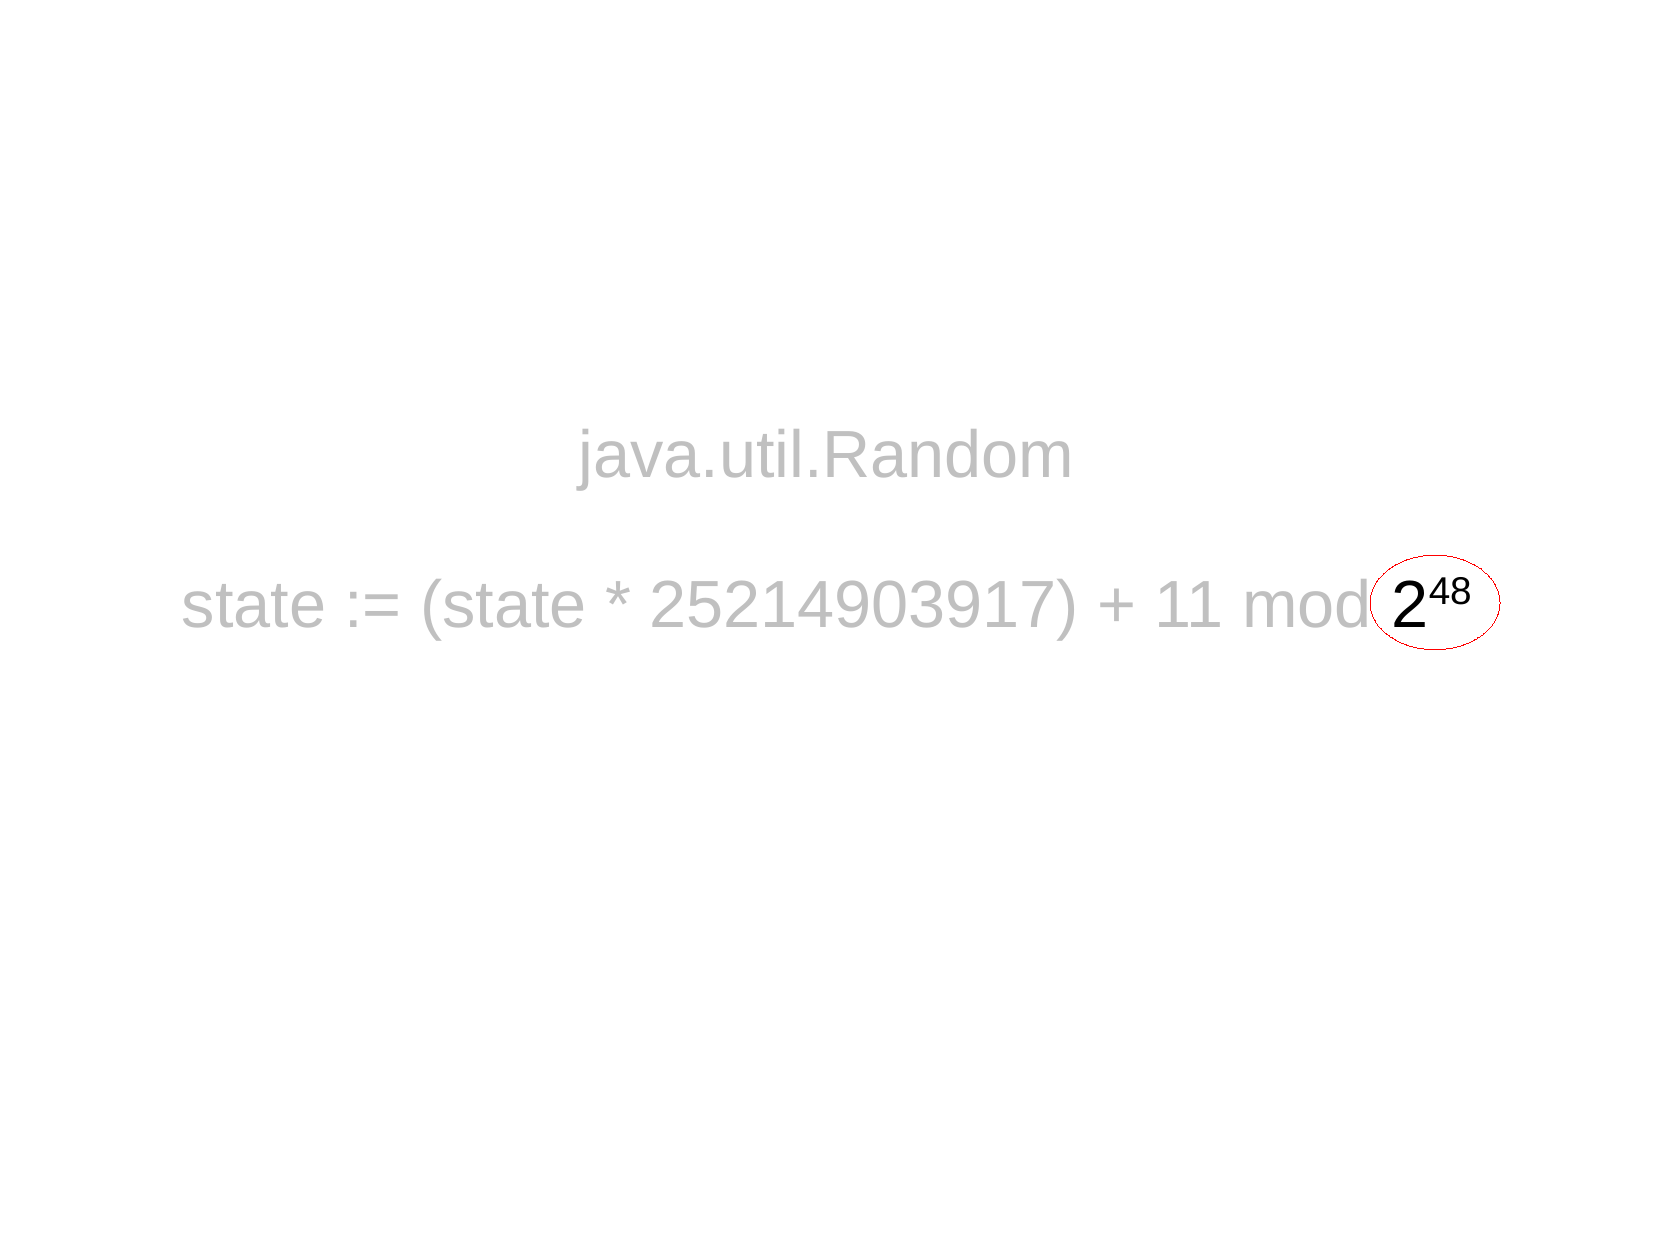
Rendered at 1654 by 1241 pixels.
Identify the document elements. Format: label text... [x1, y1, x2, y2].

subtitle java.util.Random state := (state * 25214903917) + 11 mod 248 [82, 49, 1571, 1010]
